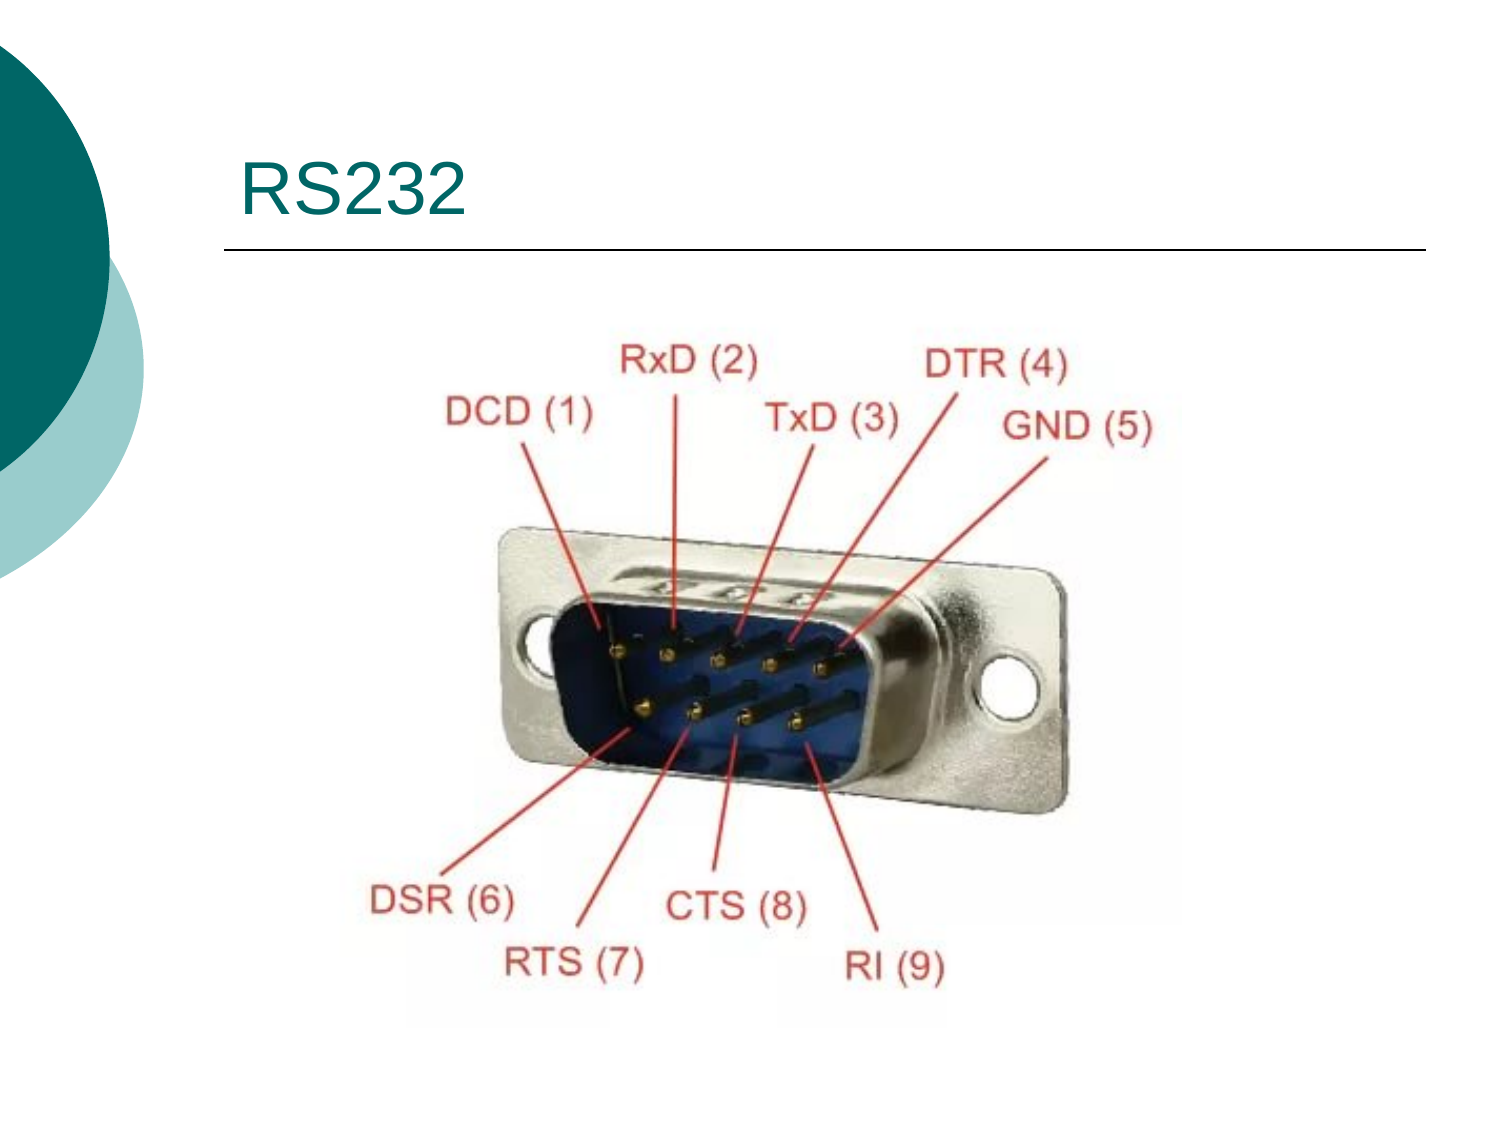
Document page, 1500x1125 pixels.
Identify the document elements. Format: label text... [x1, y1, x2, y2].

picture [307, 295, 1182, 1028]
title RS232 [224, 41, 1425, 237]
